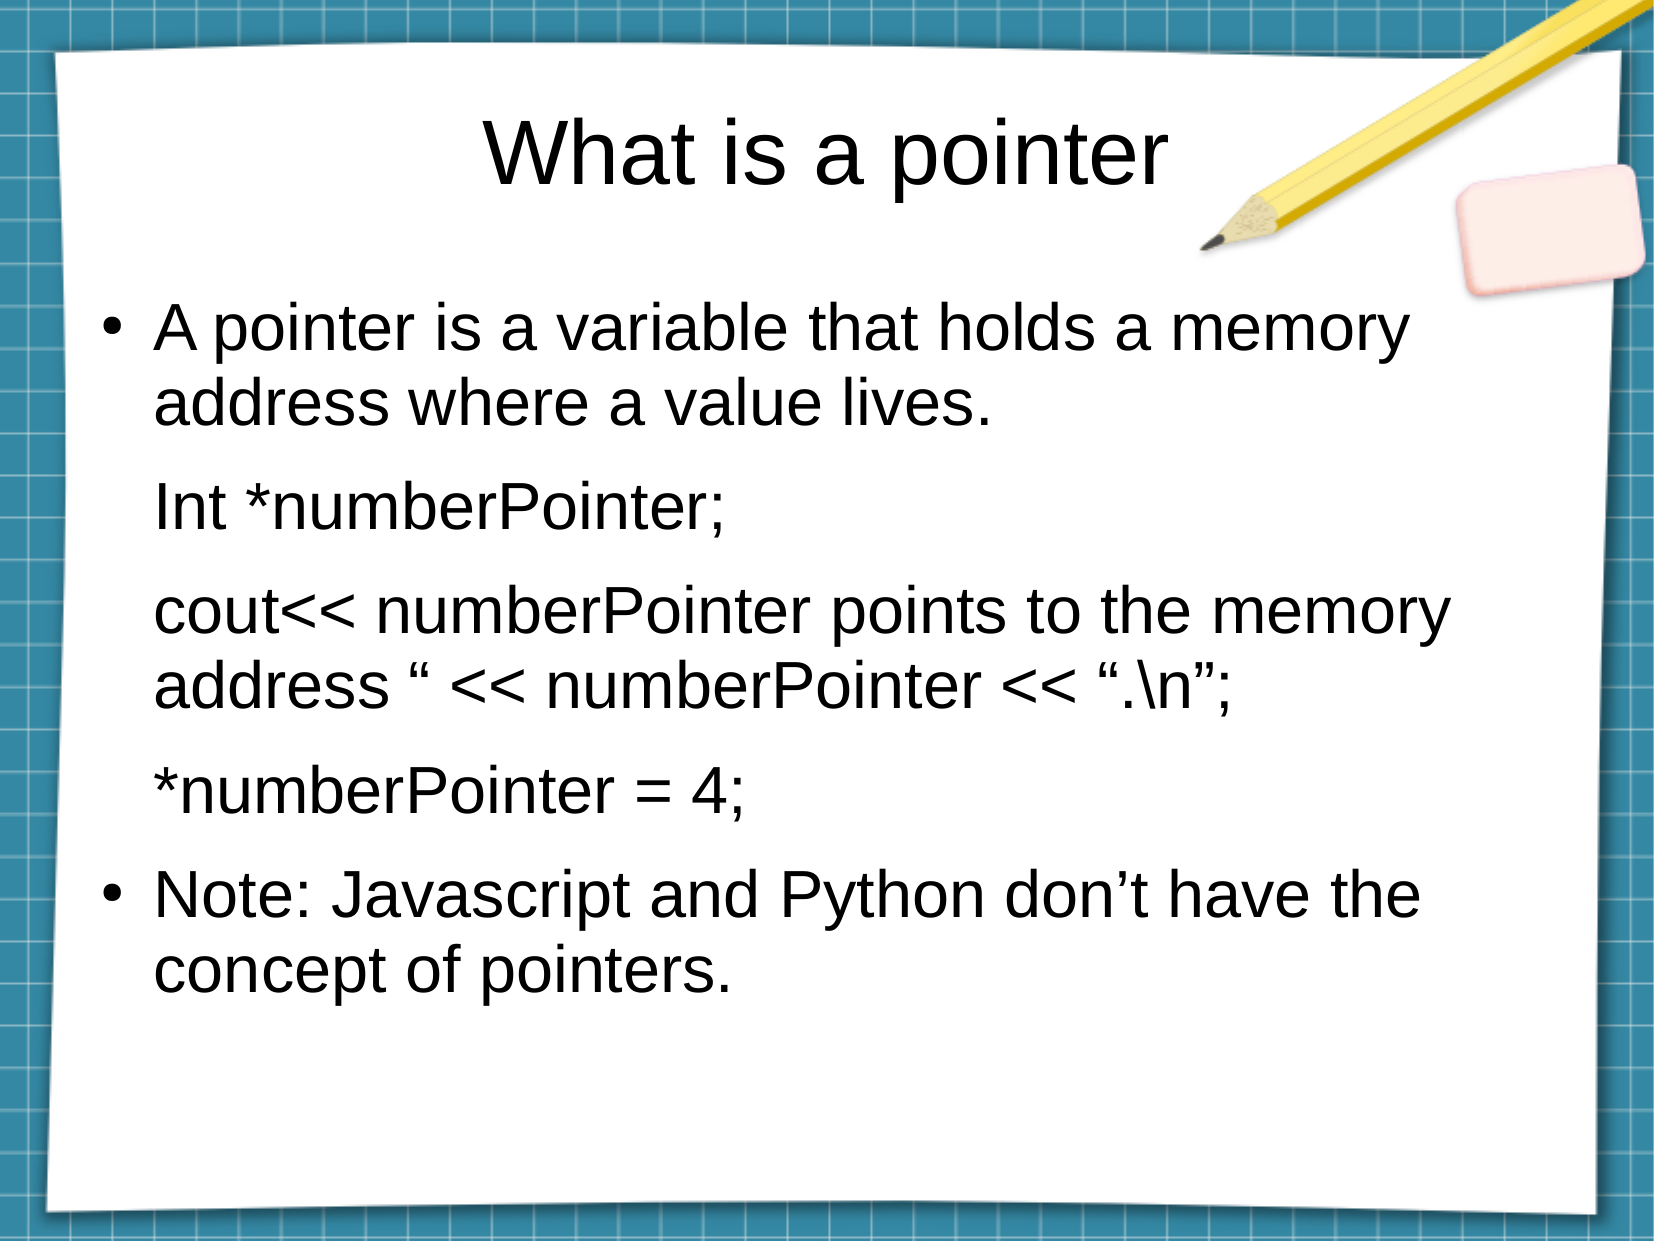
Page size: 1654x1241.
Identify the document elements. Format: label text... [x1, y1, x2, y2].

title What is a pointer [82, 49, 1571, 257]
picture [0, 0, 1654, 1241]
list A pointer is a variable that holds a memory address where a value lives. Int *numberPointer; cout<< numberPointer points to the memory address “ << numberPointer << “.\n”; *numberPointer = 4; Note: Javascript and Python don’t have the concept of pointers. [82, 290, 1571, 1010]
